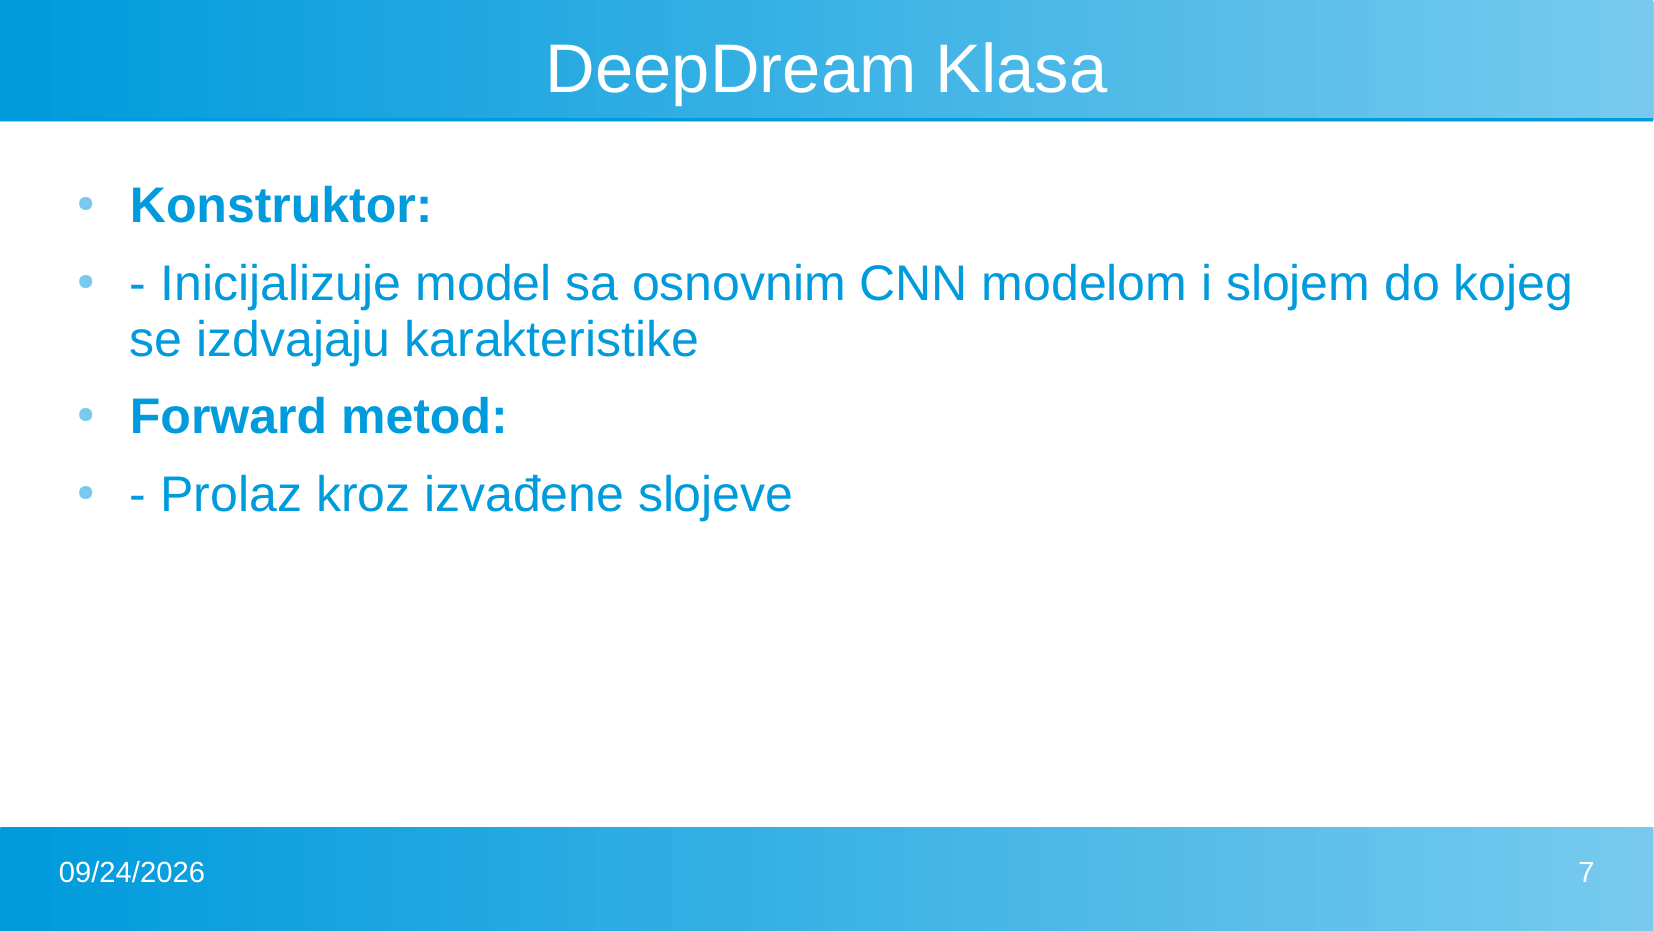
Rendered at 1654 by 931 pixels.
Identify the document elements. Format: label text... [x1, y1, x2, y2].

title DeepDream Klasa [59, 29, 1595, 108]
list Konstruktor: - Inicijalizuje model sa osnovnim CNN modelom i slojem do kojeg se izdvajaju karakteristike Forward metod: - Prolaz kroz izvađene slojeve [59, 177, 1595, 768]
